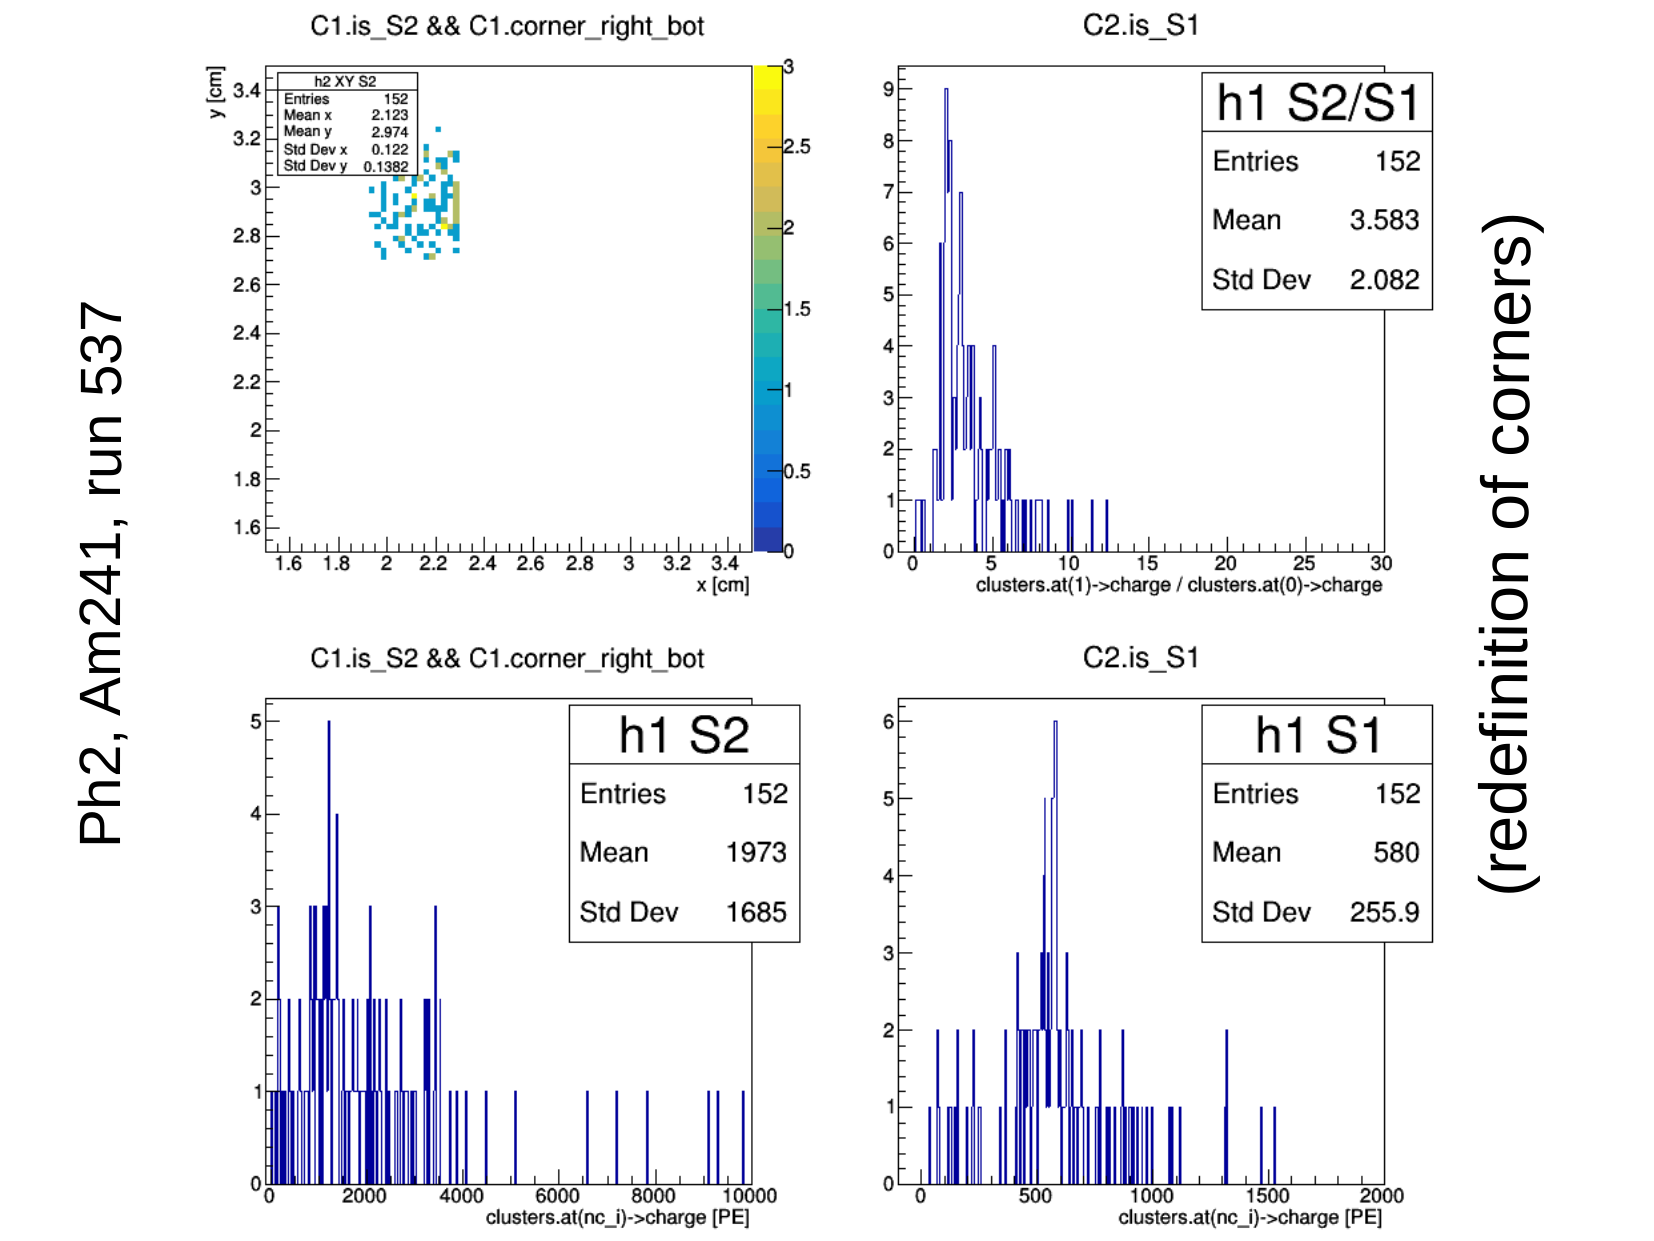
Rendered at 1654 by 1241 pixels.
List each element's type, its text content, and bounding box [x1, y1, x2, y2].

text_box Ph2, Am241, run 537 [60, 233, 196, 916]
picture [204, 3, 1448, 1241]
text_box (redefinition of corners) [1457, 29, 1627, 1081]
